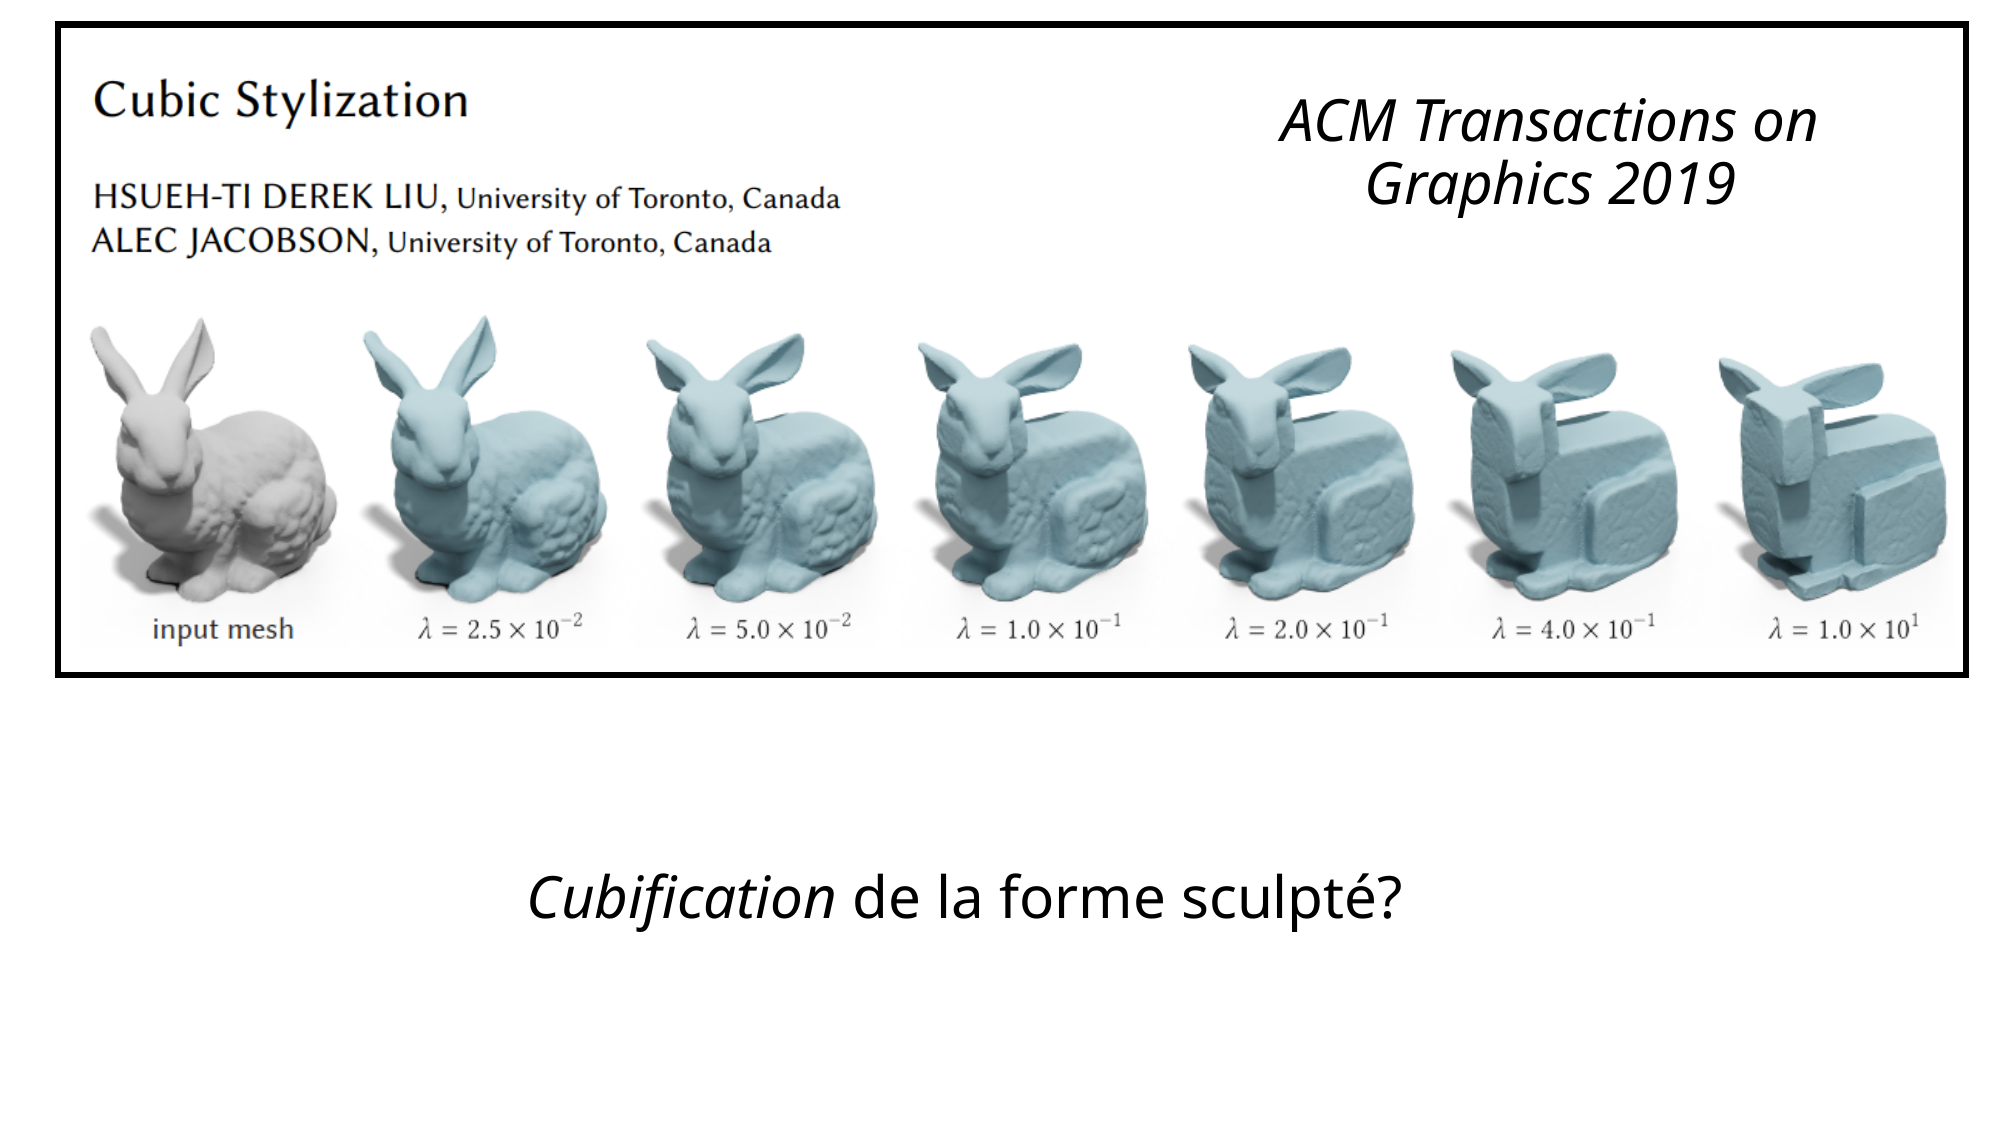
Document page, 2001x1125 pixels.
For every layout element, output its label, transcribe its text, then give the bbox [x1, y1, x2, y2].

picture [79, 297, 1954, 672]
picture [79, 51, 868, 281]
list Cubification de la forme sculpté? [249, 861, 1681, 1042]
text_box ACM Transactions on Graphics 2019 [1178, 83, 1923, 264]
